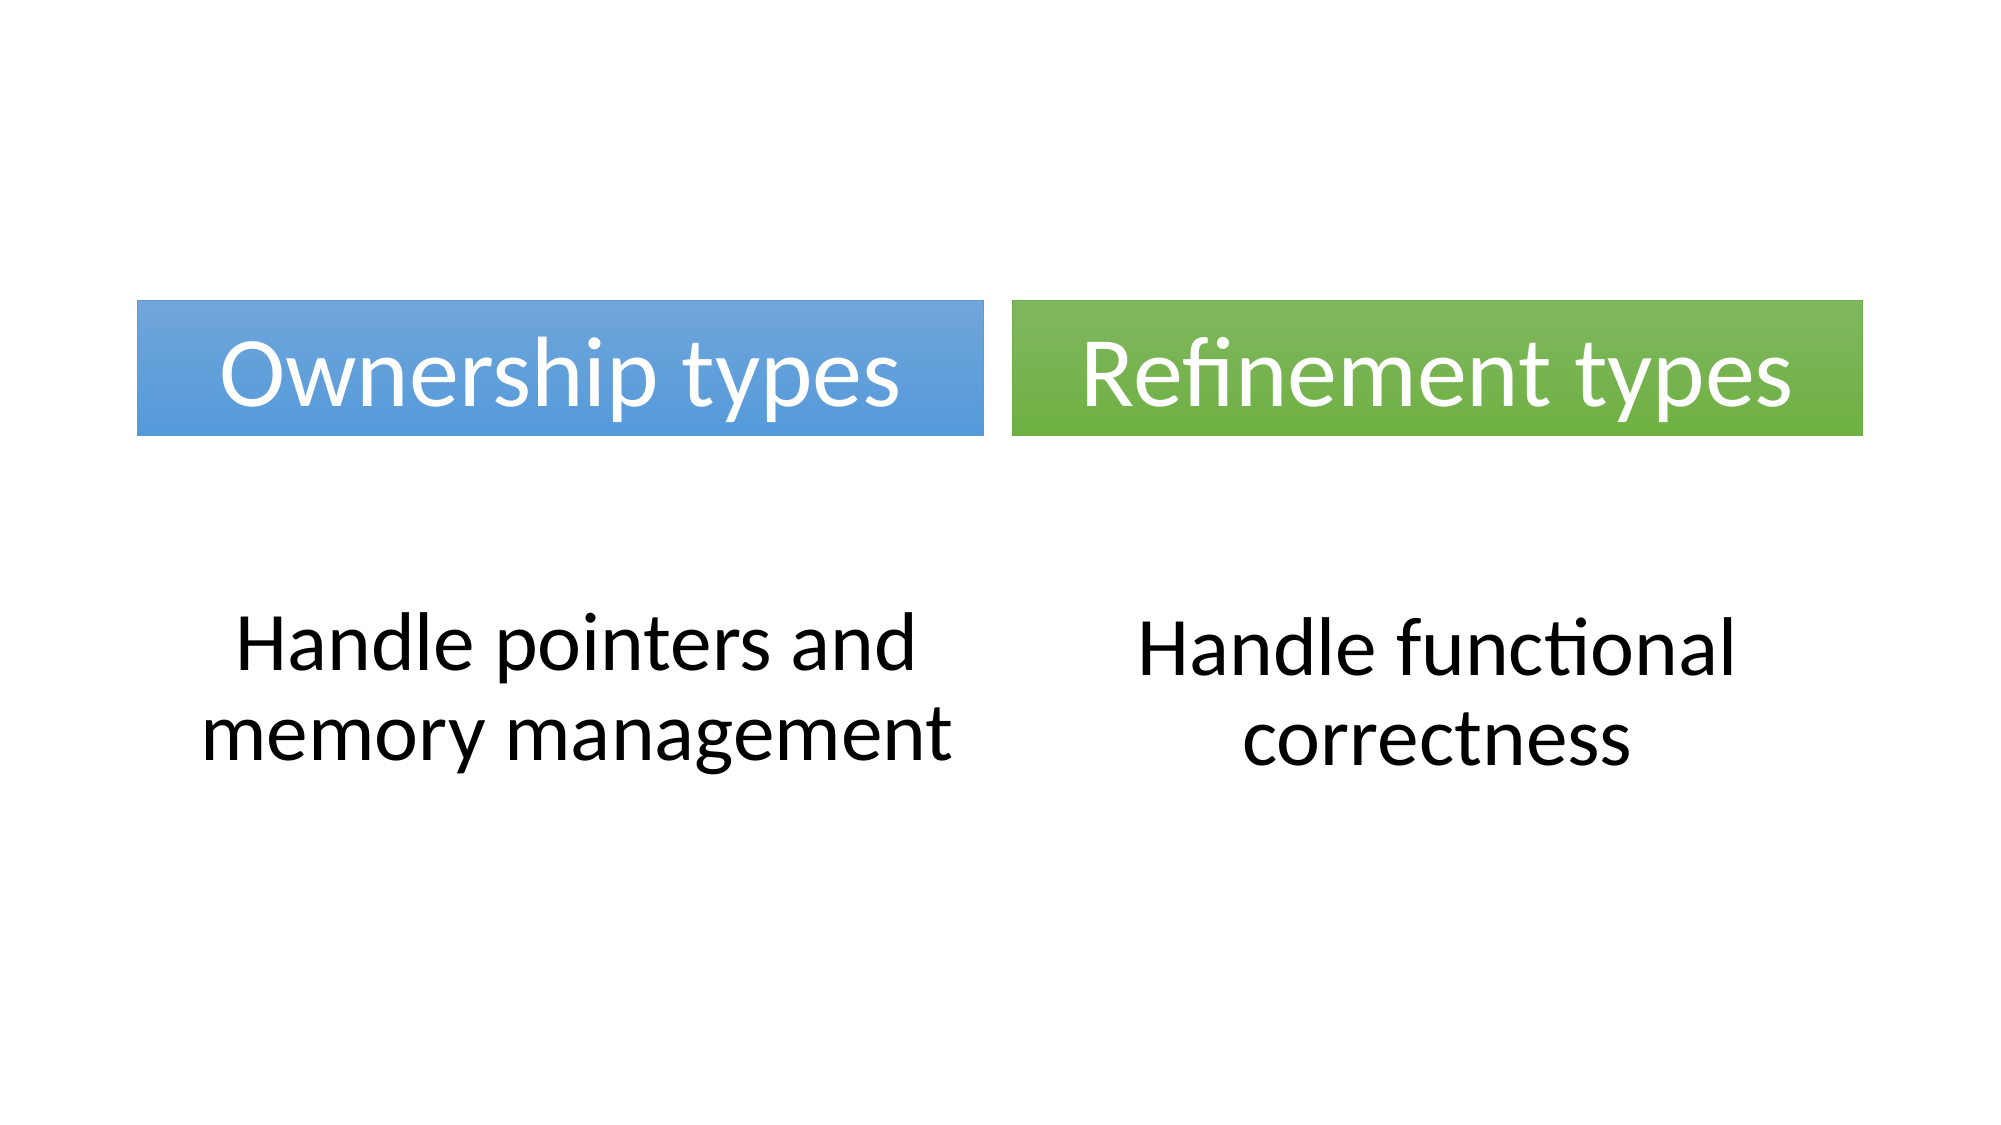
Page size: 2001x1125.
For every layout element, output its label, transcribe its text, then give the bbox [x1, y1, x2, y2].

list Handle pointers and memory management [154, 591, 1001, 1125]
list Handle functional correctness [1012, 595, 1863, 1125]
list Refinement types [1012, 300, 1863, 436]
list Ownership types [137, 300, 984, 436]
